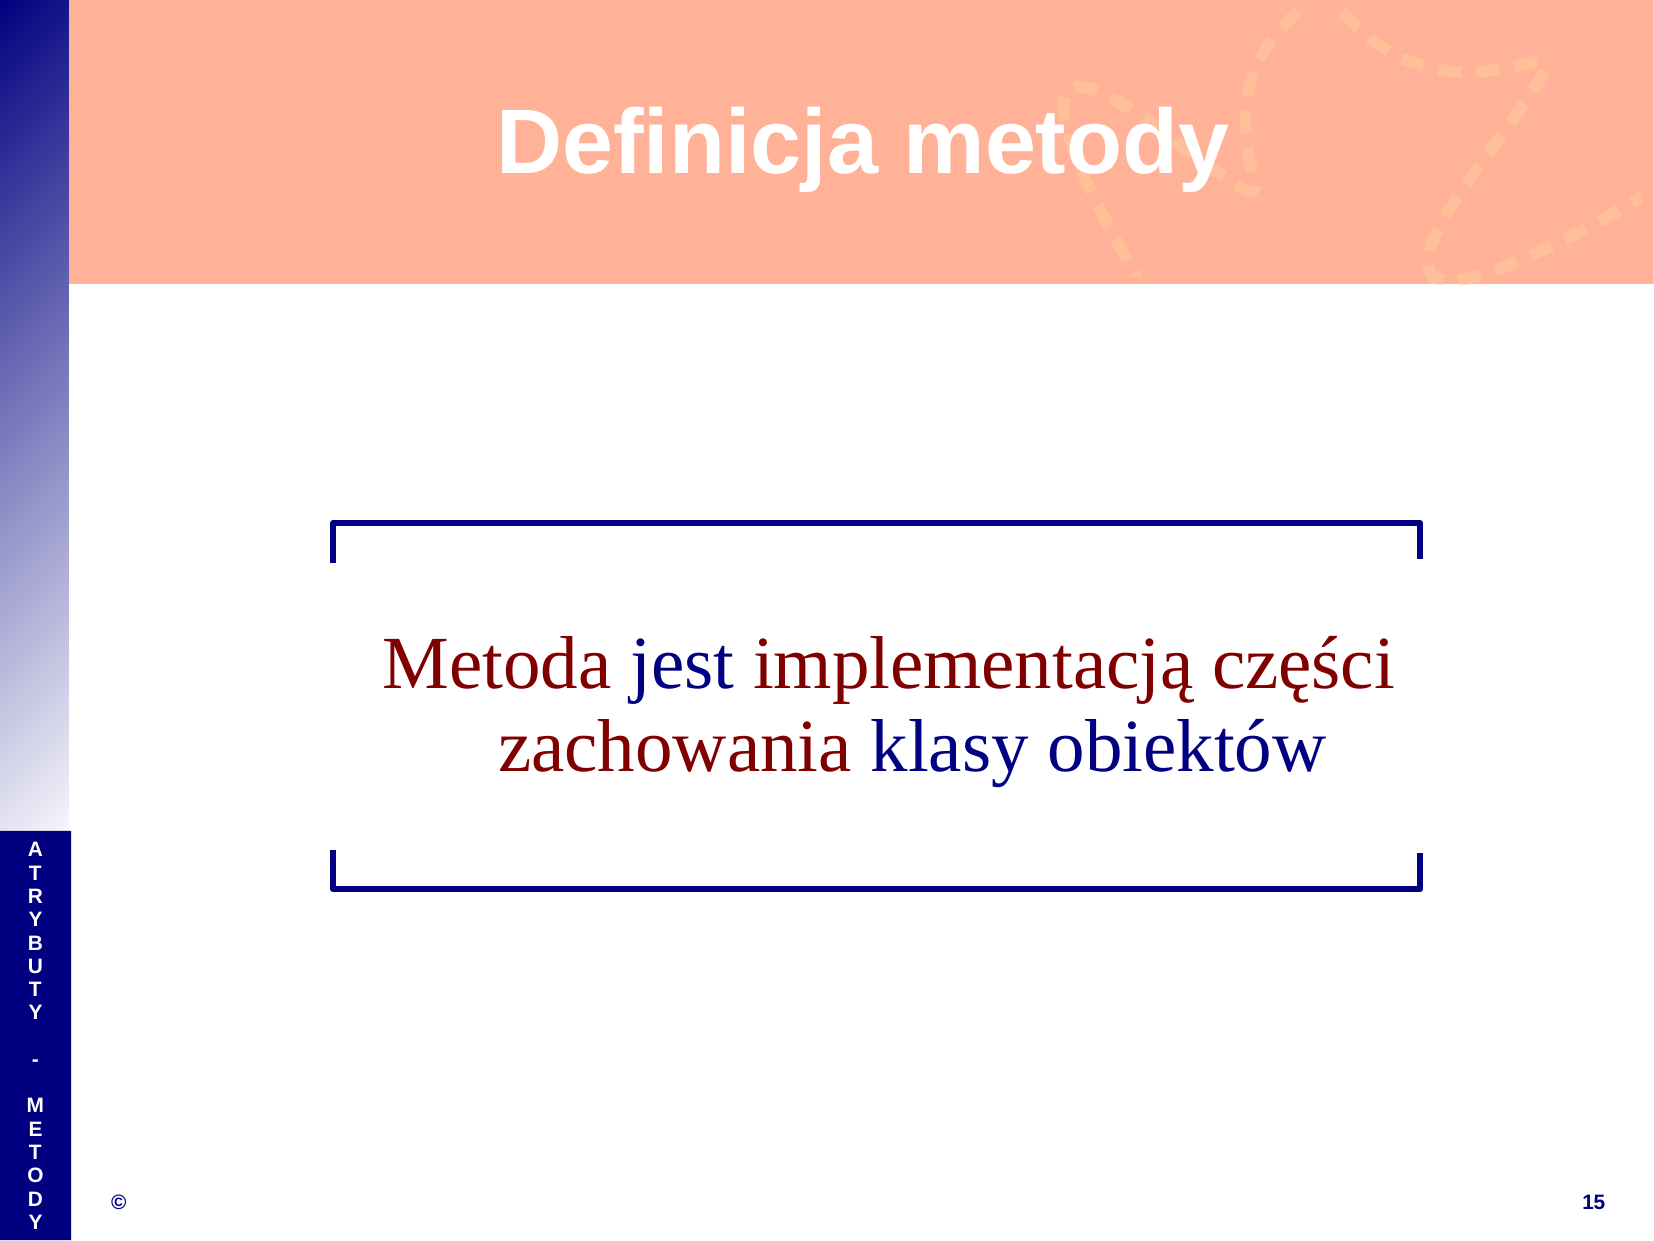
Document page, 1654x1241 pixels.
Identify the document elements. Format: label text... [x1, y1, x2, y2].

text_box Metoda jest implementacją części zachowania klasy obiektów [352, 496, 1401, 913]
text_box A T R Y B U T Y - M E T O D Y [0, 830, 71, 1241]
title Definicja metody [109, 37, 1617, 246]
